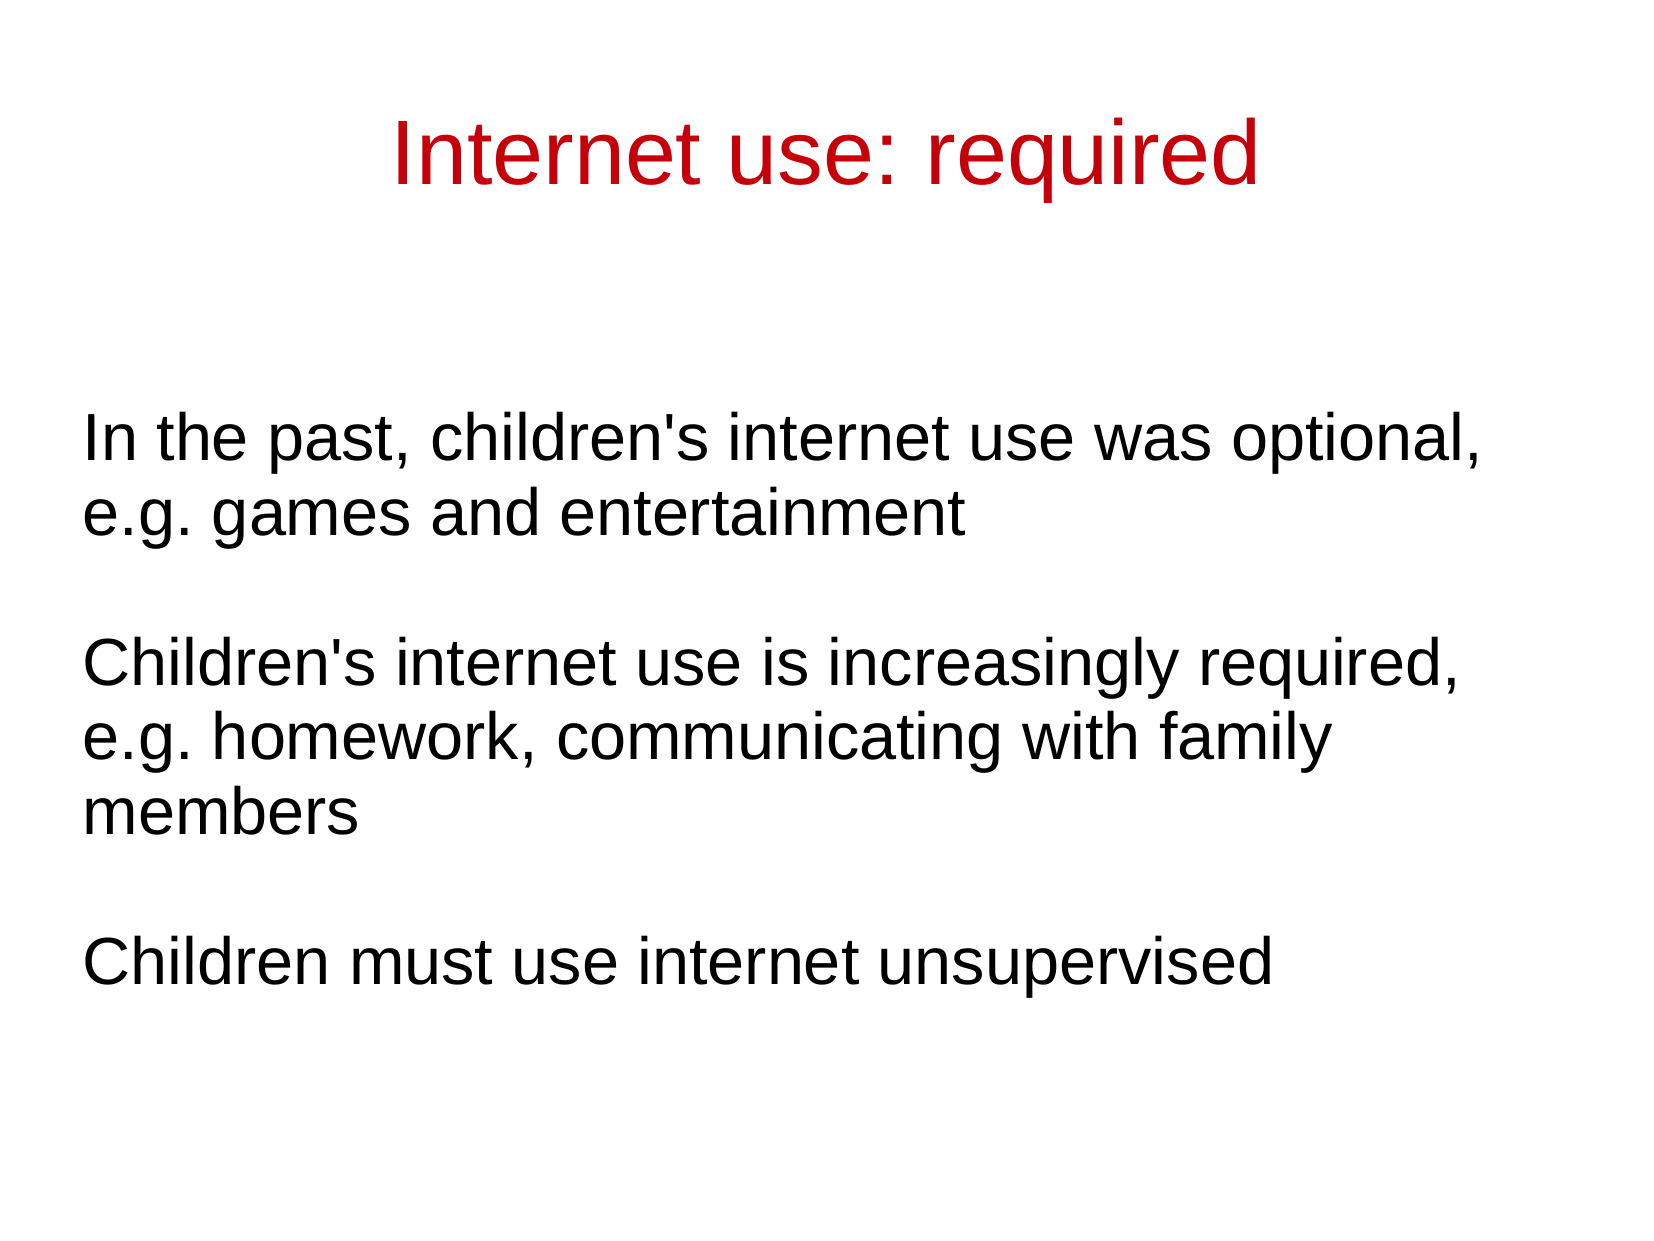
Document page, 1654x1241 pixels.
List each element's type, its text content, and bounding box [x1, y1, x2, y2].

subtitle In the past, children's internet use was optional, e.g. games and entertainment Children's internet use is increasingly required, e.g. homework, communicating with family members Children must use internet unsupervised [82, 290, 1571, 1109]
title Internet use: required [82, 49, 1571, 257]
